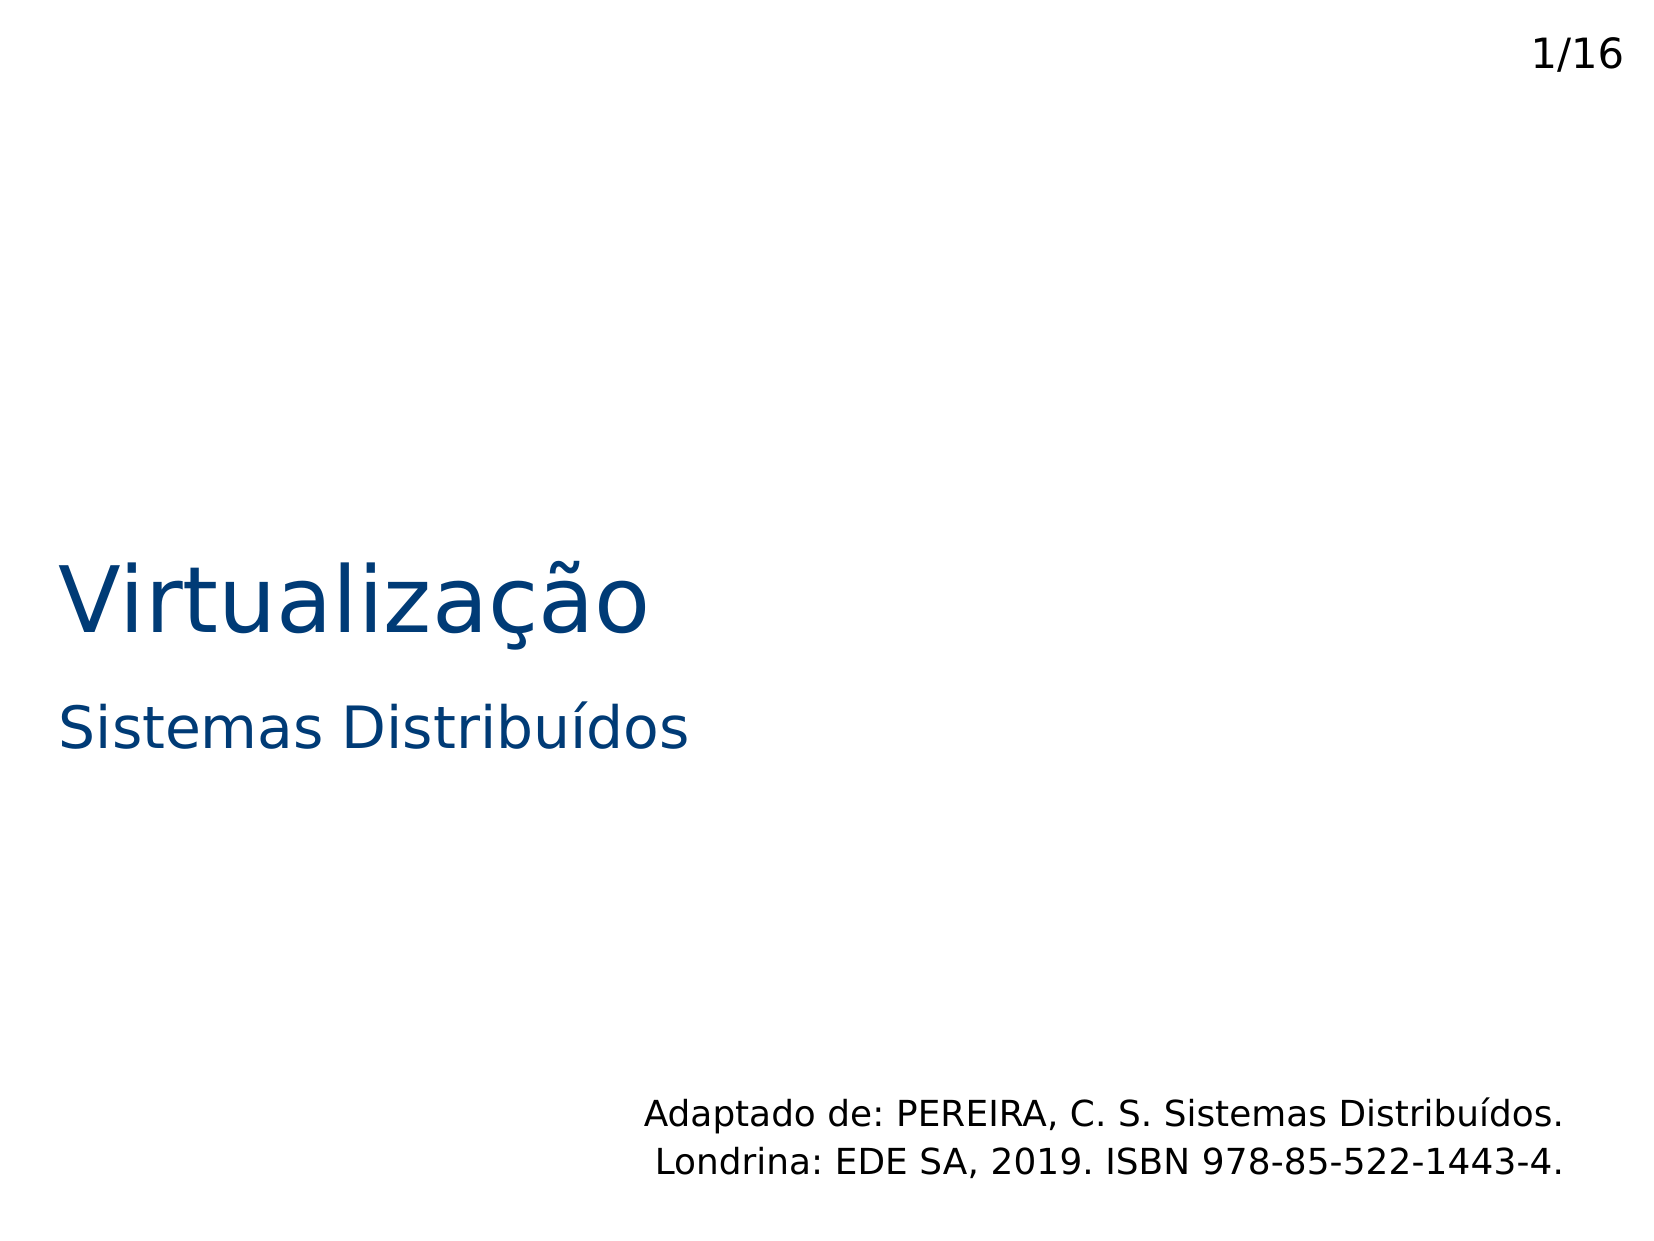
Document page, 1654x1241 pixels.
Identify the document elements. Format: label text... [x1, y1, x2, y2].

list Virtualização Sistemas Distribuídos [59, 531, 1625, 1211]
list Adaptado de: PEREIRA, C. S. Sistemas Distribuídos. Londrina: EDE SA, 2019. ISBN 978-85-522-1443-4. [583, 1086, 1565, 1211]
